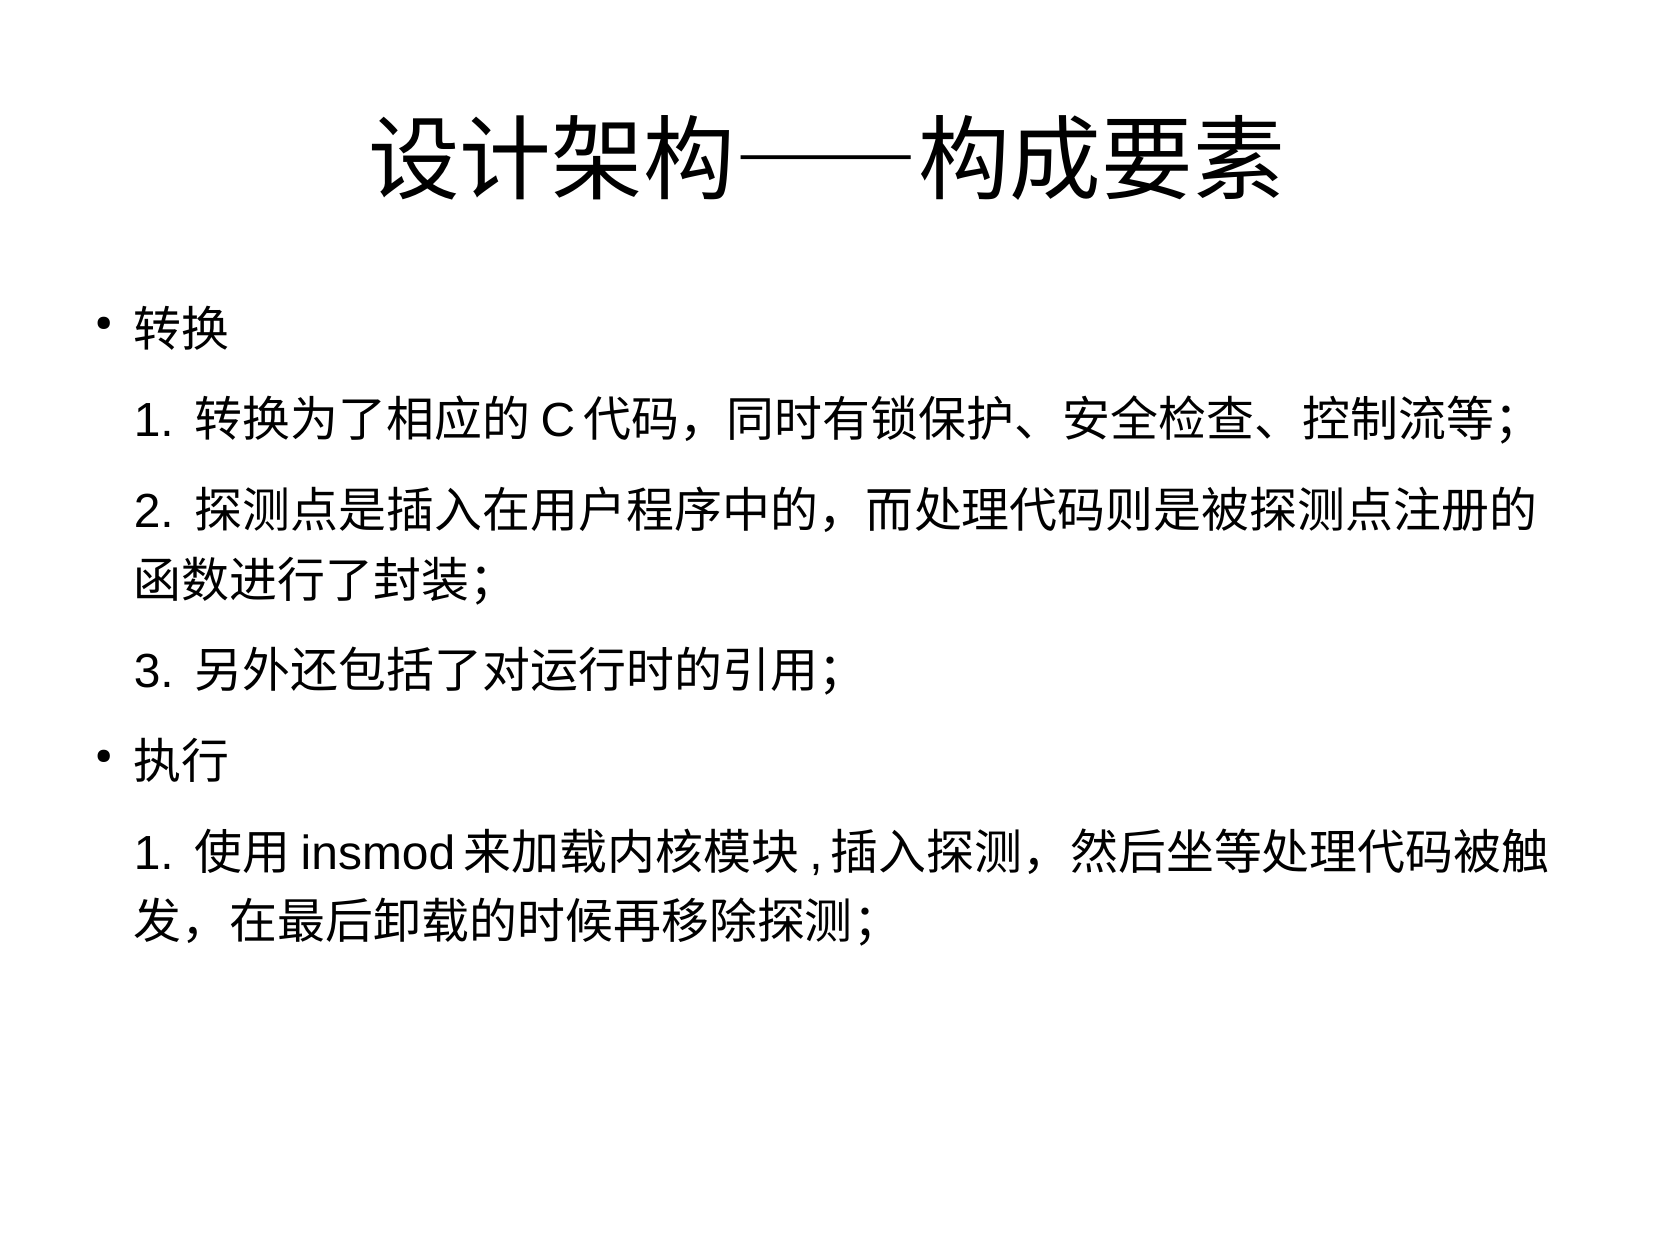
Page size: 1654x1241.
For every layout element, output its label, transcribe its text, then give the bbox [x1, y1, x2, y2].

title 设计架构——构成要素 [82, 49, 1571, 257]
list 转换 1. 转换为了相应的C代码，同时有锁保护、安全检查、控制流等； 2. 探测点是插入在用户程序中的，而处理代码则是被探测点注册的函数进行了封装； 3. 另外还包括了对运行时的引用； 执行 1. 使用insmod来加载内核模块,插入探测，然后坐等处理代码被触发，在最后卸载的时候再移除探测； [82, 290, 1571, 1010]
